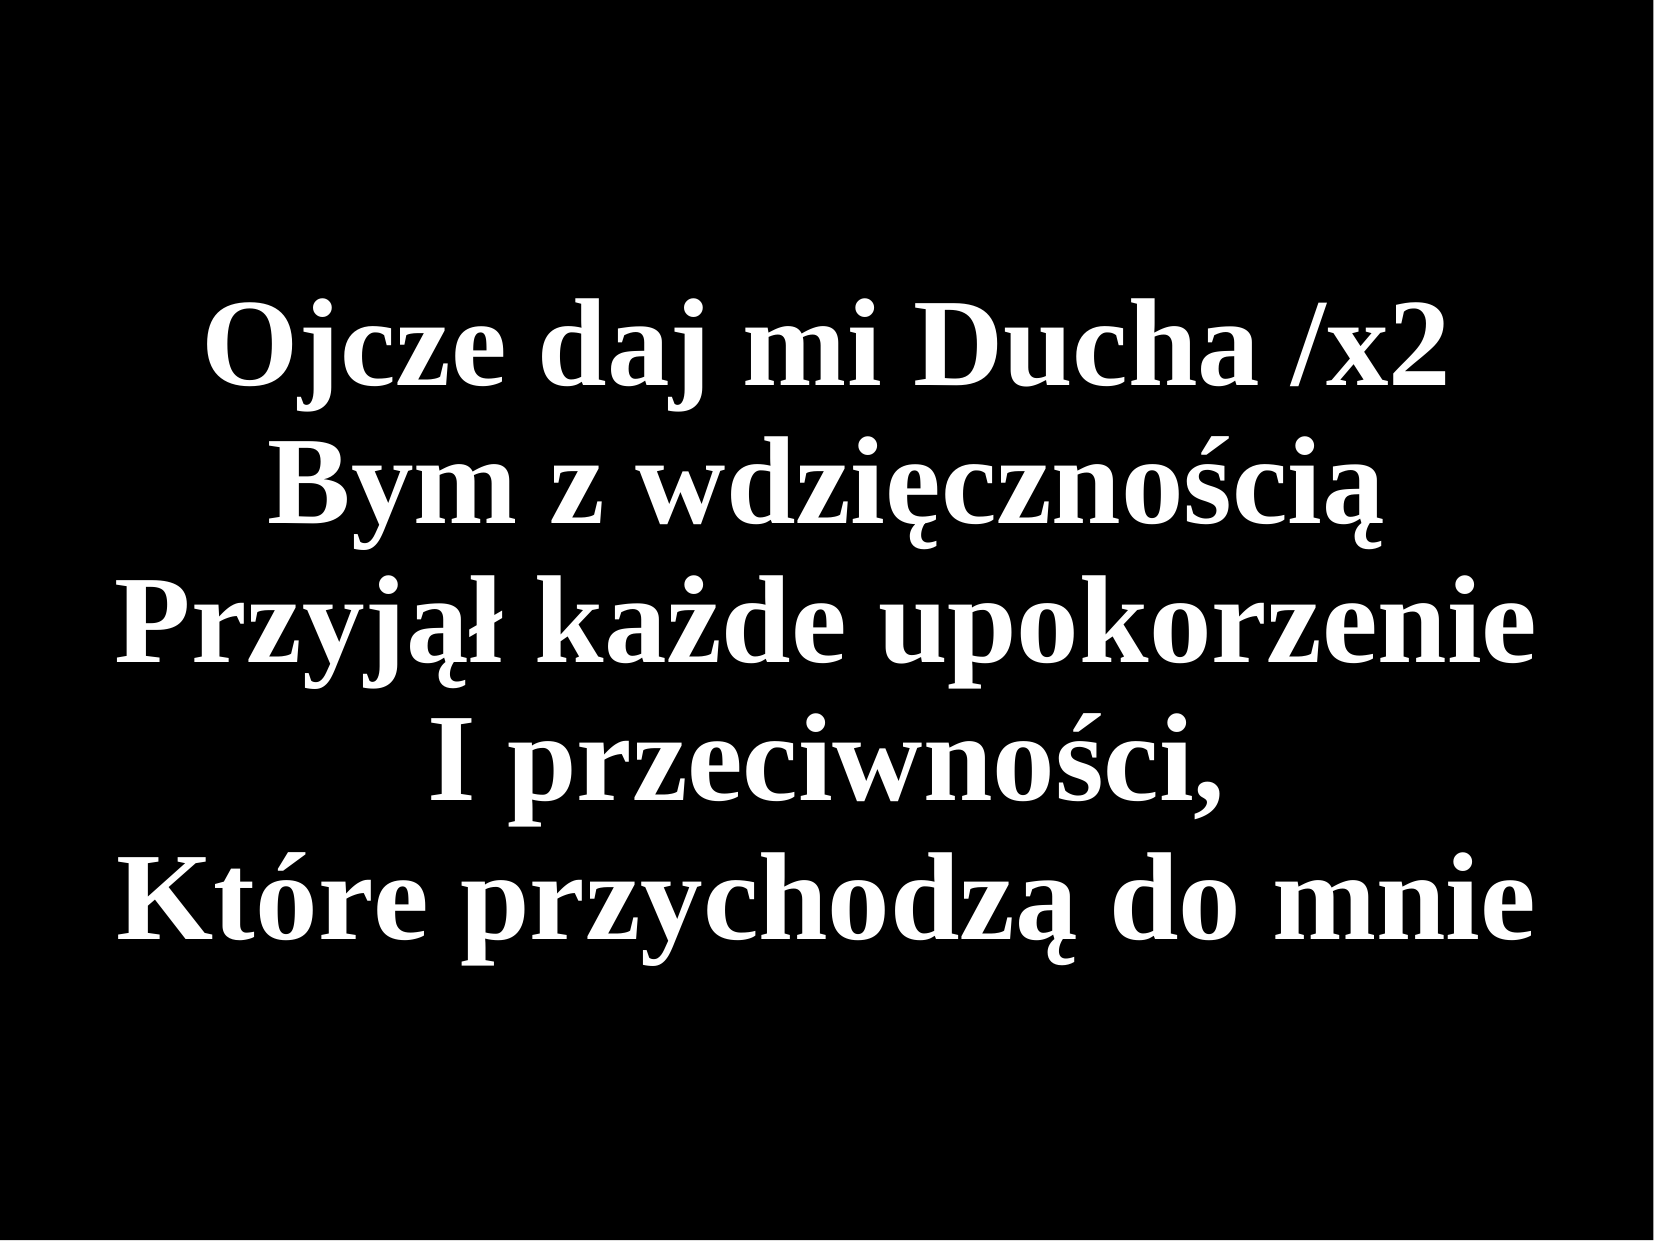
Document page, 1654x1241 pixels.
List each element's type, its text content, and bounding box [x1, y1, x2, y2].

title Ojcze daj mi Ducha /x2 Bym z wdzięcznością Przyjął każde upokorzenie I przeciwności, Które przychodzą do mnie [0, 0, 1654, 1241]
